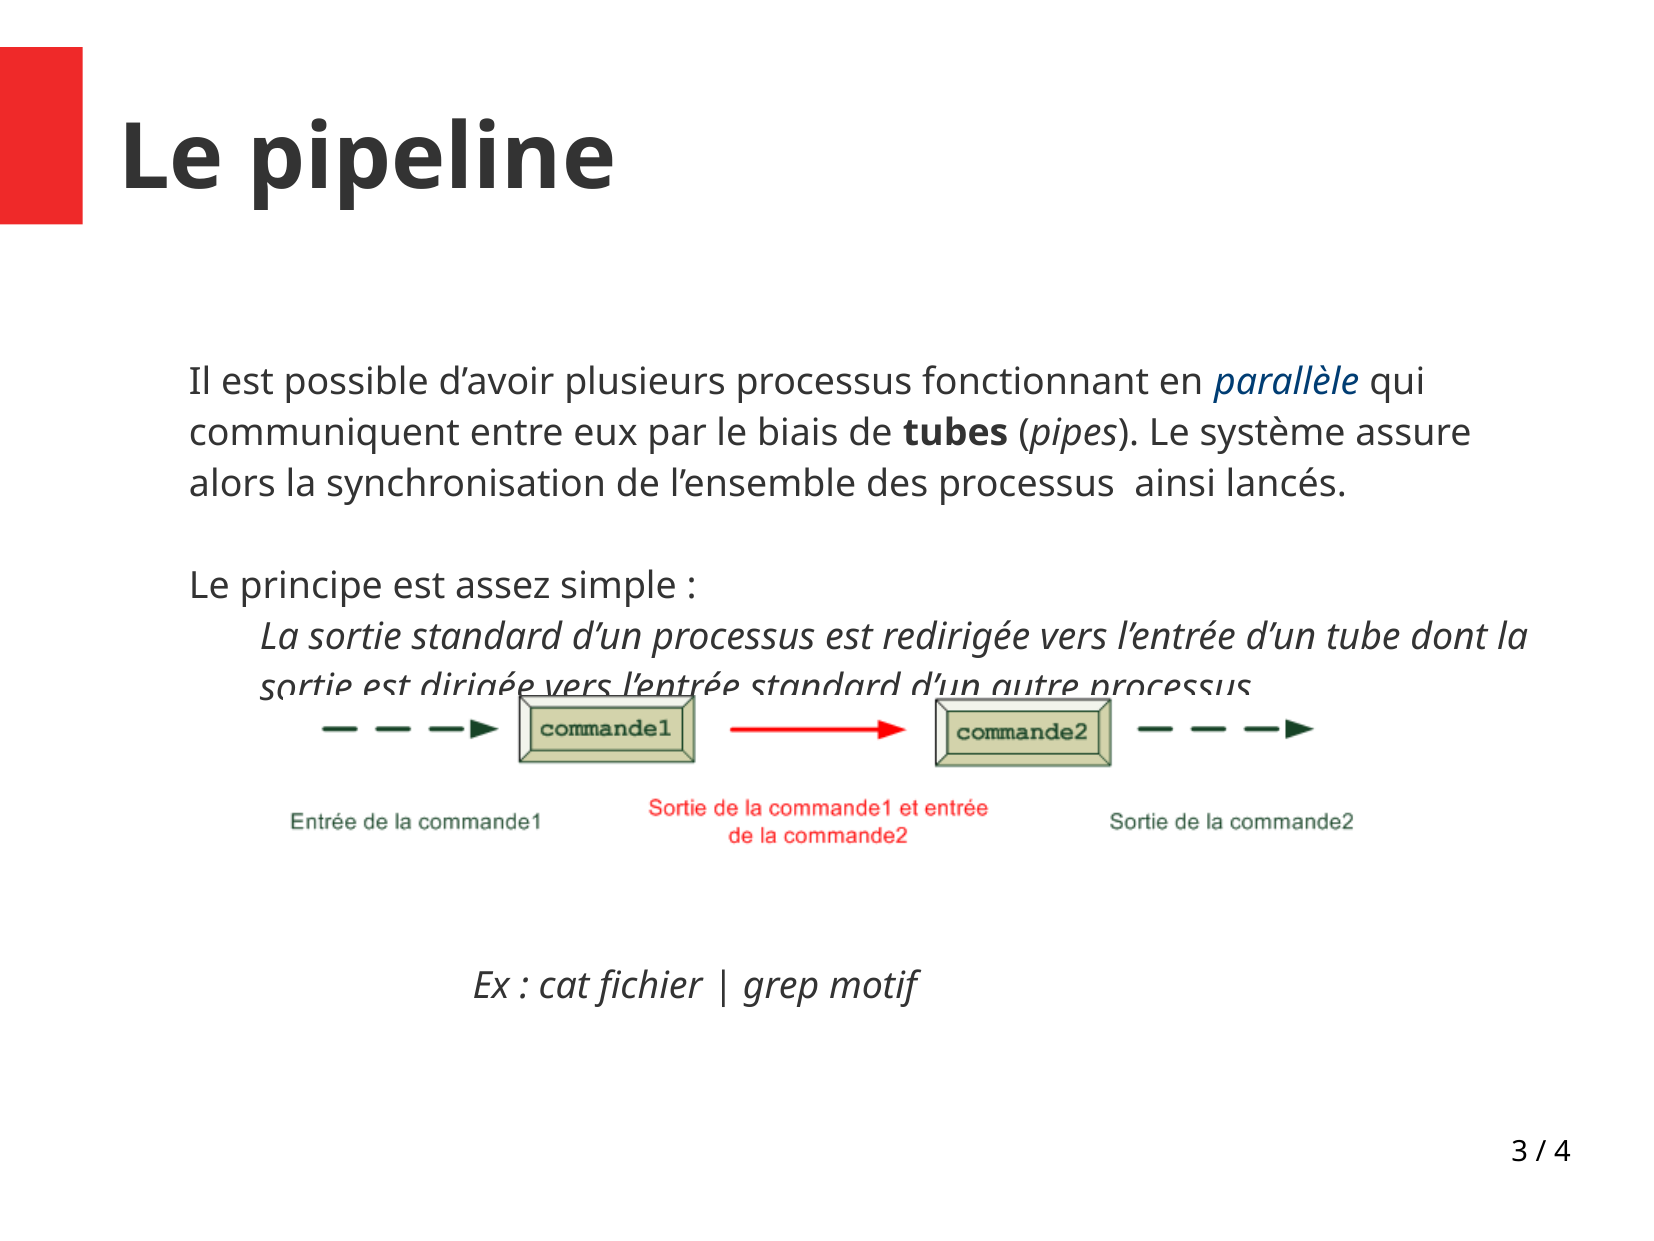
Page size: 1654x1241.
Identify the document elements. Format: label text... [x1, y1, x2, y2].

list Il est possible d’avoir plusieurs processus fonctionnant en parallèle qui communiquent entre eux par le biais de tubes (pipes). Le système assure alors la synchronisation de l’ensemble des processus ainsi lancés. Le principe est assez simple : La sortie standard d’un processus est redirigée vers l’entrée d’un tube dont la sortie est dirigée vers l’entrée standard d’un autre processus. Ex : cat fichier | grep motif [118, 354, 1536, 1074]
picture [283, 695, 1364, 851]
title Le pipeline [118, 49, 1571, 257]
